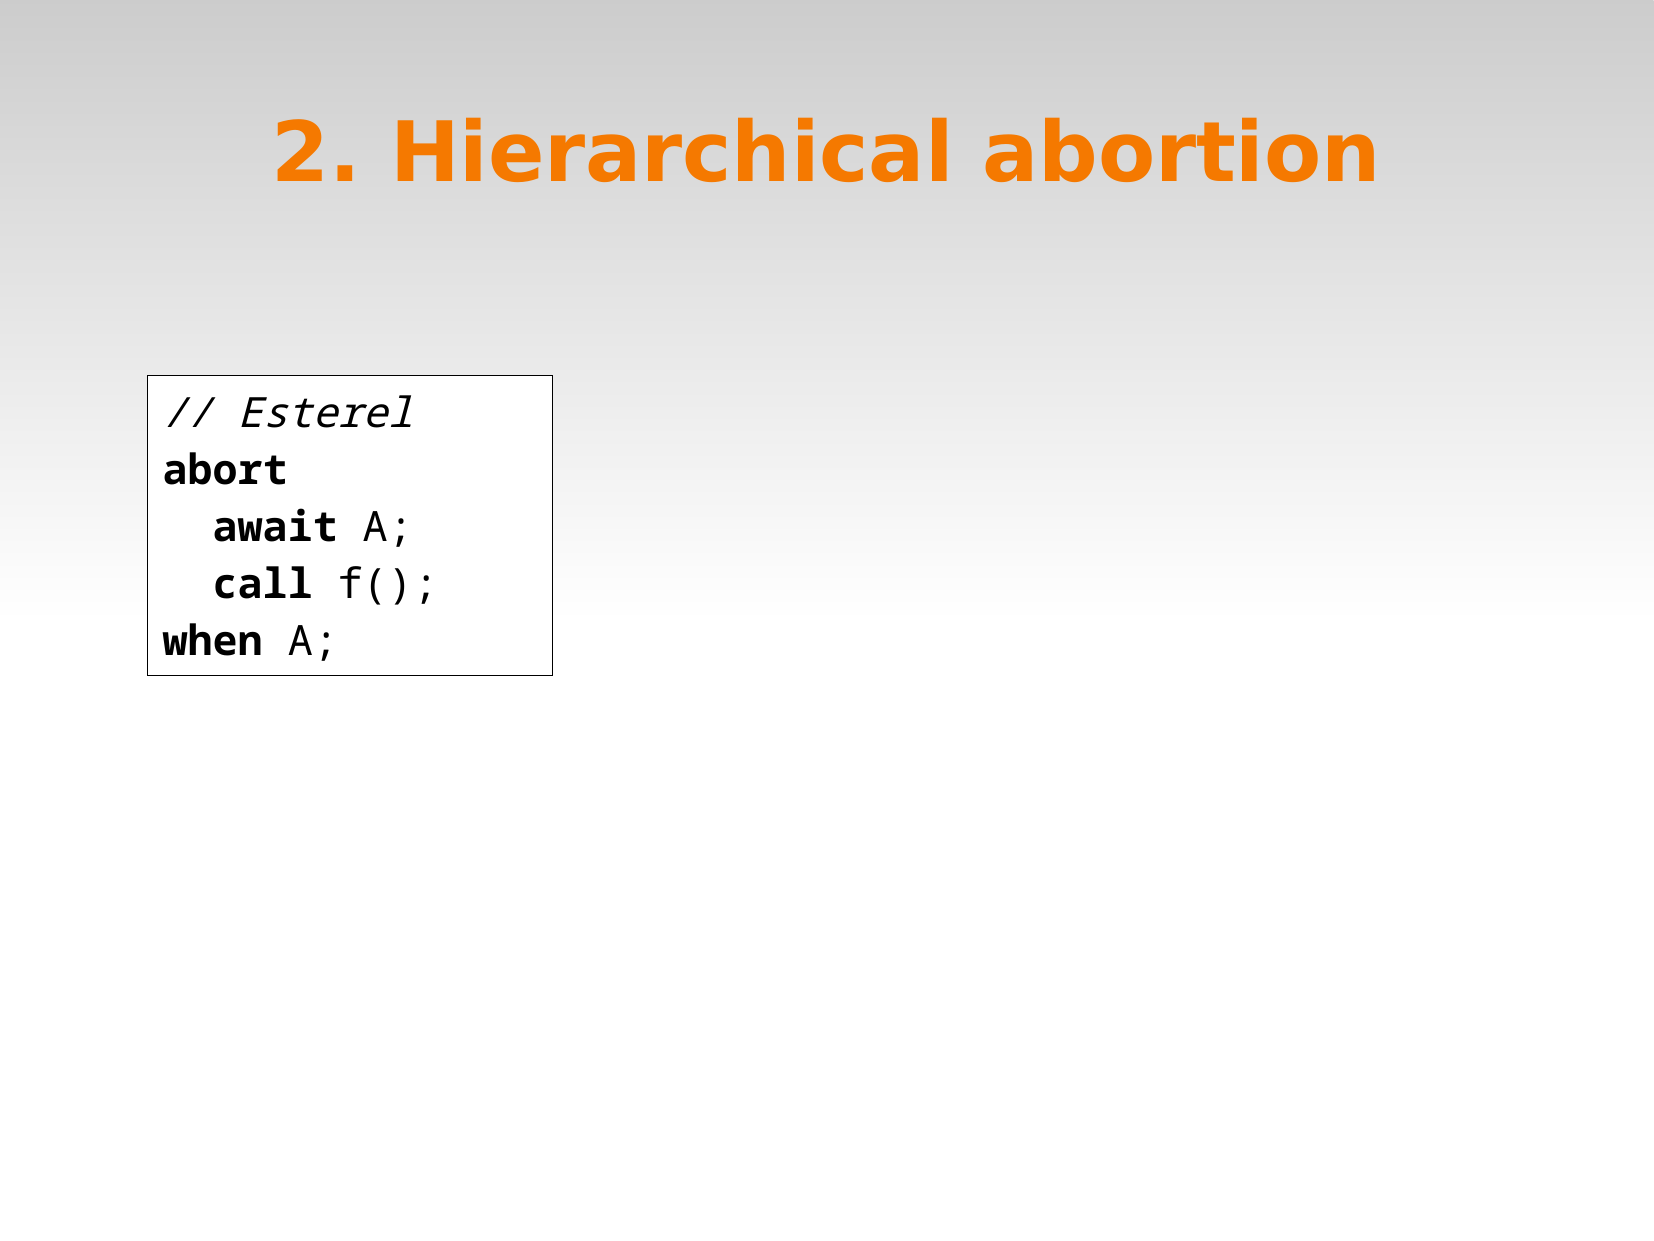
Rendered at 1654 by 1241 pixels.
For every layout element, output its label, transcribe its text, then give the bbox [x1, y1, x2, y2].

title 2. Hierarchical abortion [82, 49, 1571, 257]
text_box // Esterel abort await A; call f(); when A; [147, 375, 553, 676]
